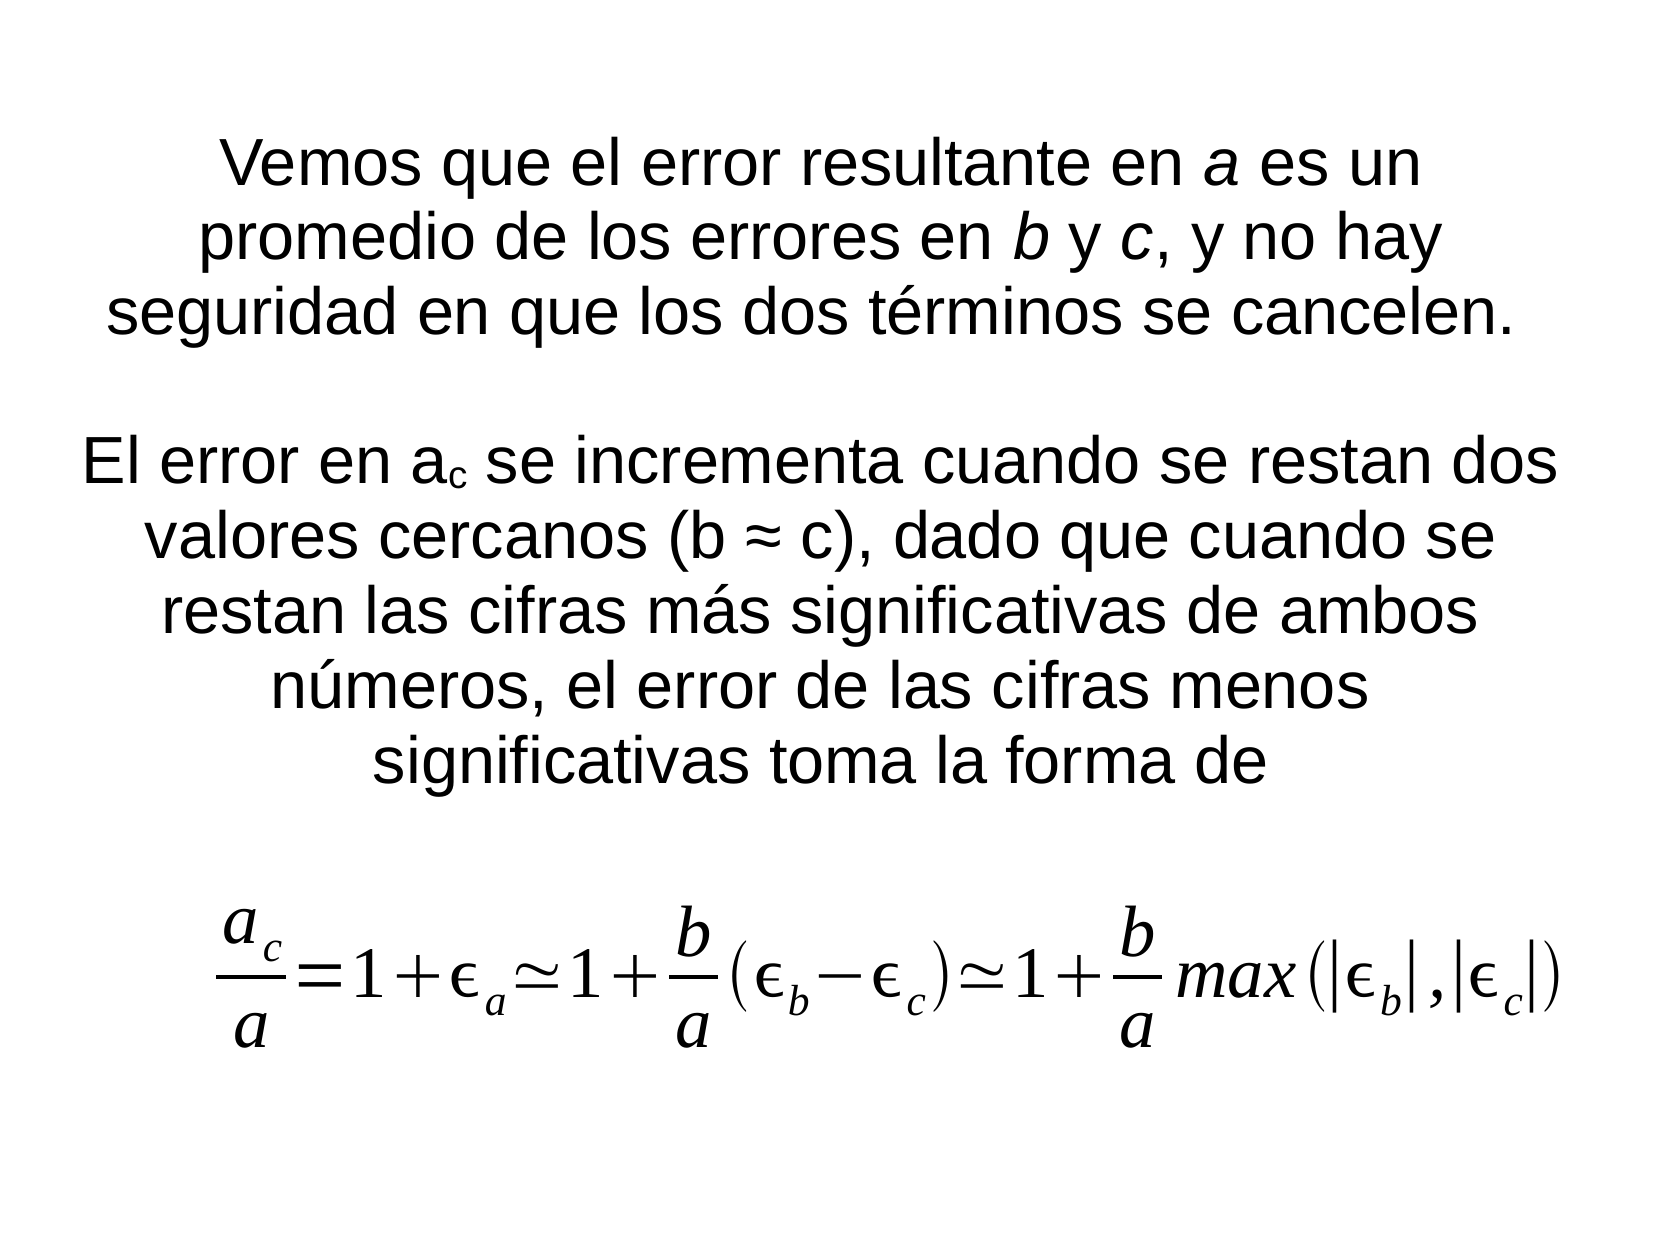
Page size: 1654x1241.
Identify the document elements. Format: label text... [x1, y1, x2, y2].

subtitle Vemos que el error resultante en a es un promedio de los errores en b y c, y no hay seguridad en que los dos términos se cancelen. El error en ac se incrementa cuando se restan dos valores cercanos (b ≈ c), dado que cuando se restan las cifras más significativas de ambos números, el error de las cifras menos significativas toma la forma de [76, 59, 1565, 863]
chart [206, 879, 1571, 1063]
